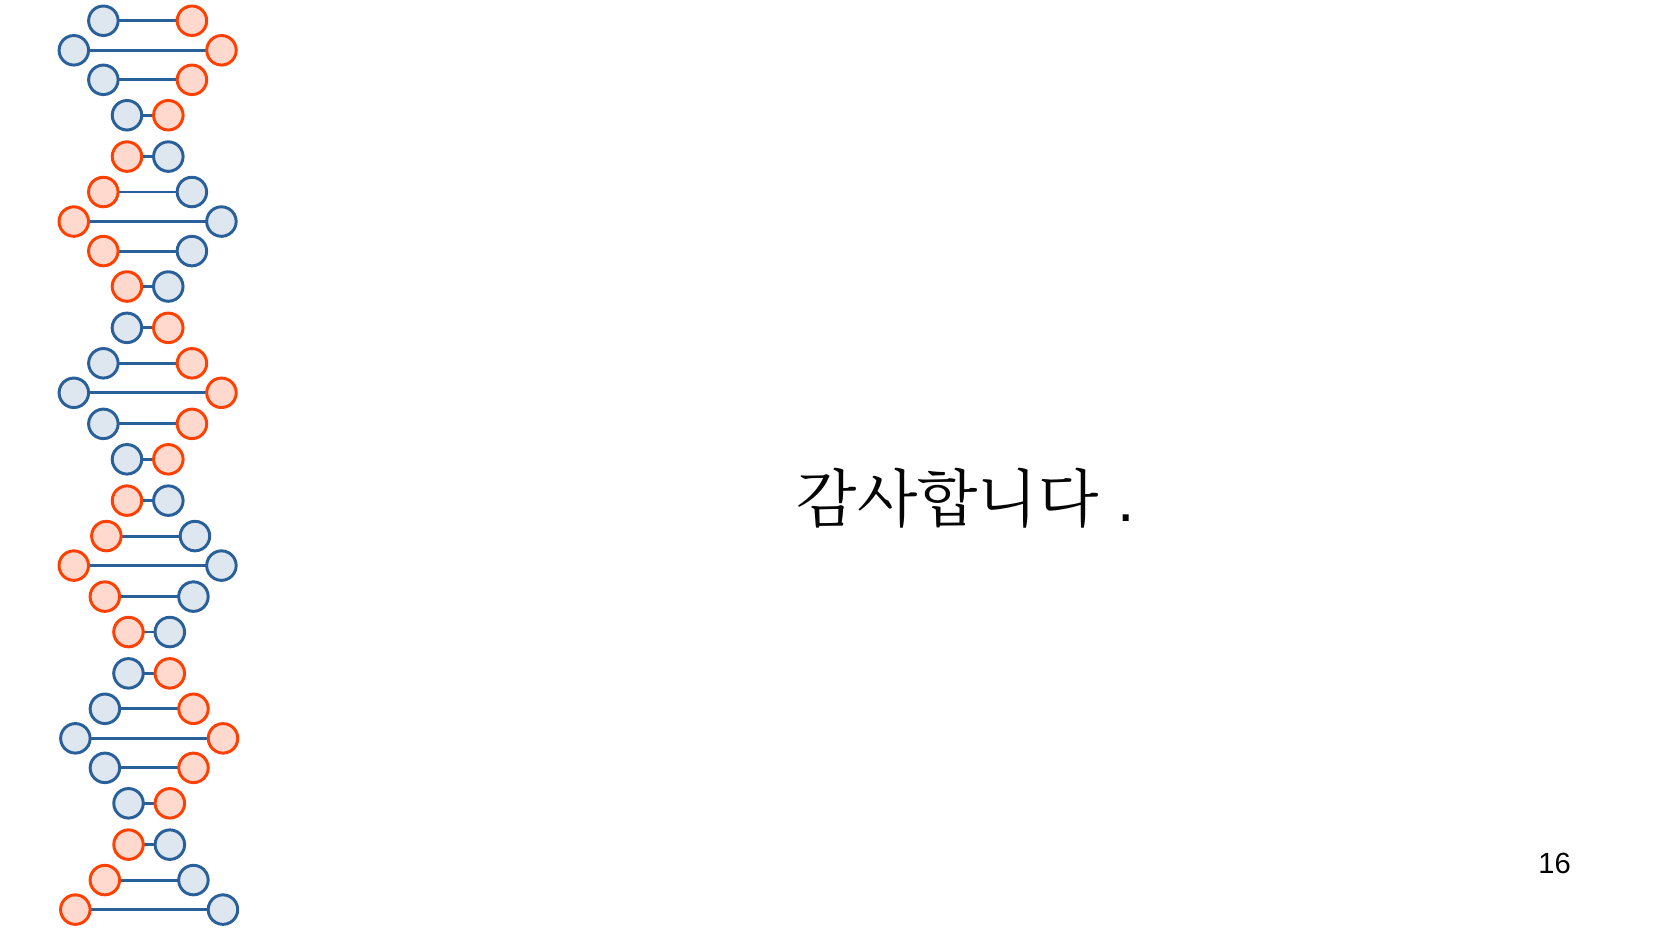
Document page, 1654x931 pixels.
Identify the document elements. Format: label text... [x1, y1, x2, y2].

list 감사합니다. [265, 224, 1595, 764]
